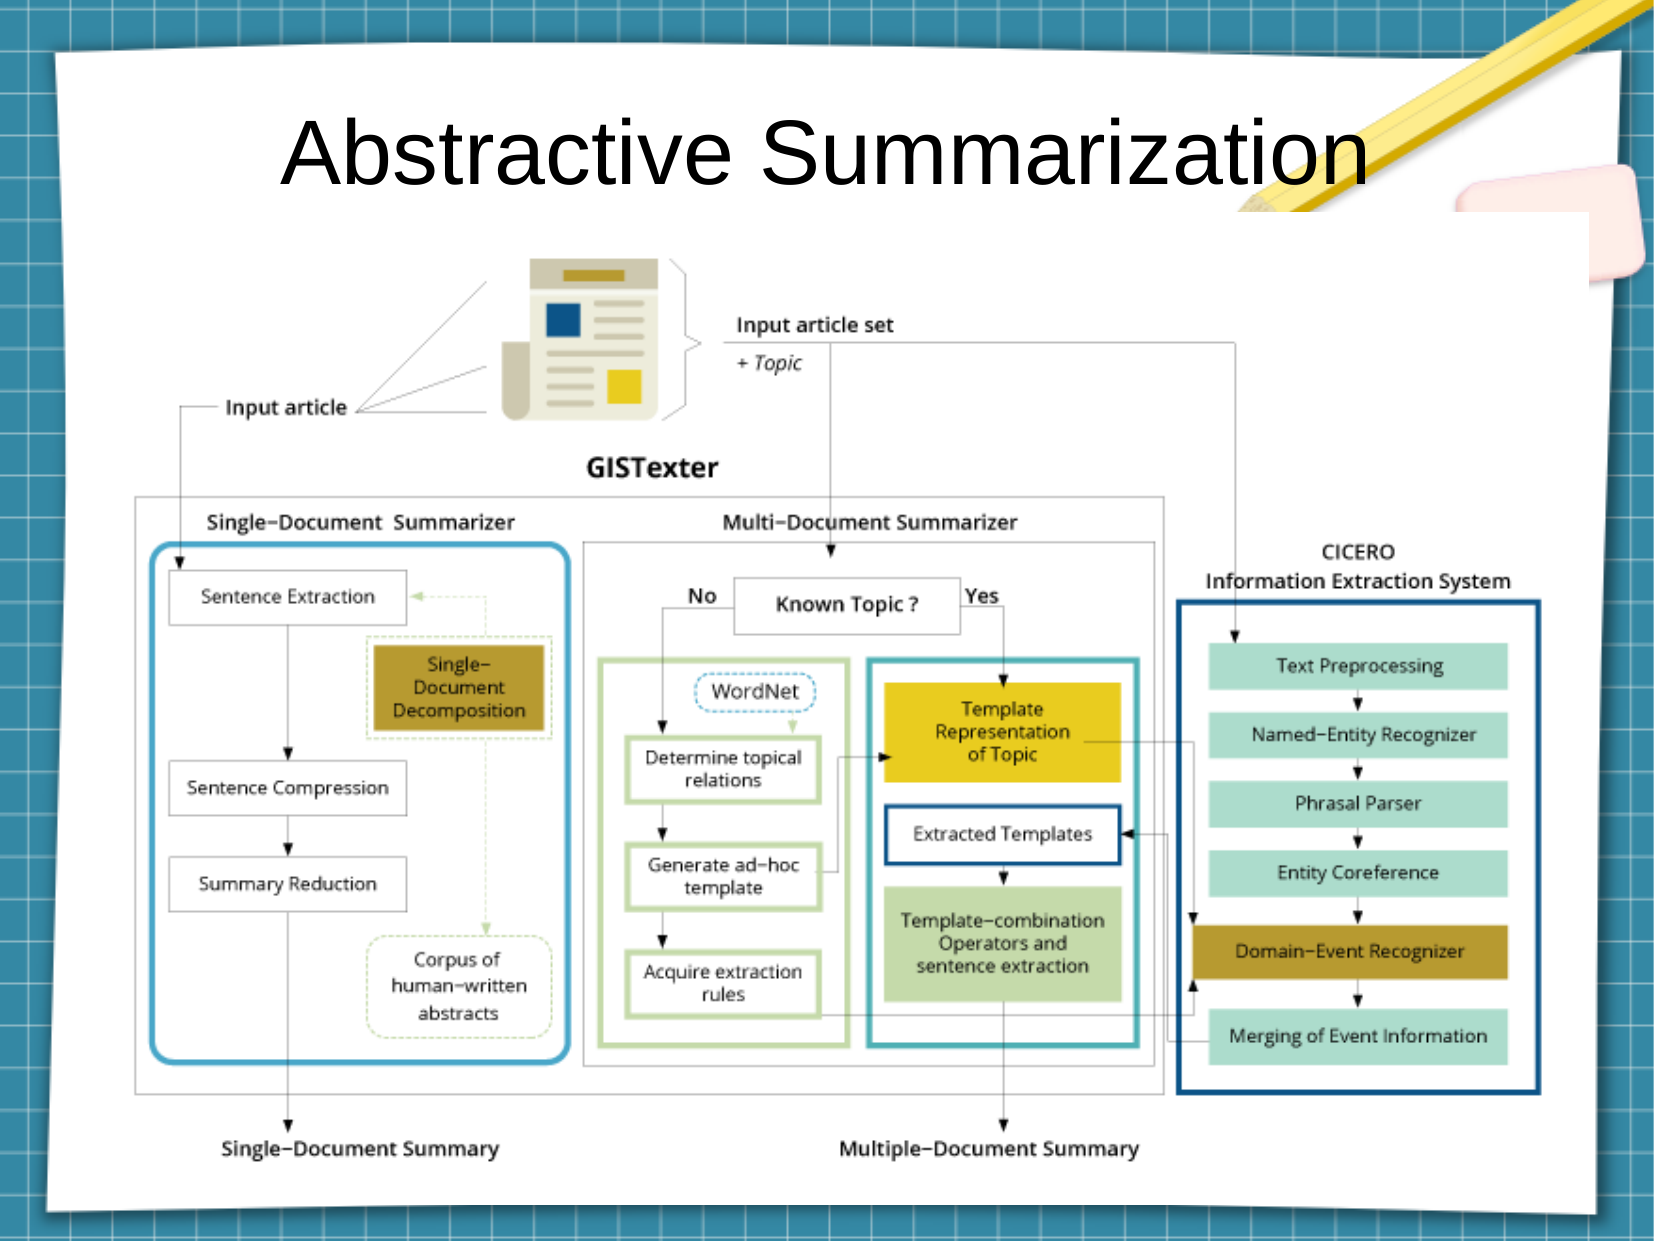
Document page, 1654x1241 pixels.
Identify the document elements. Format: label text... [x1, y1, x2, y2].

picture [0, 0, 1654, 1241]
title Abstractive Summarization [82, 49, 1571, 212]
